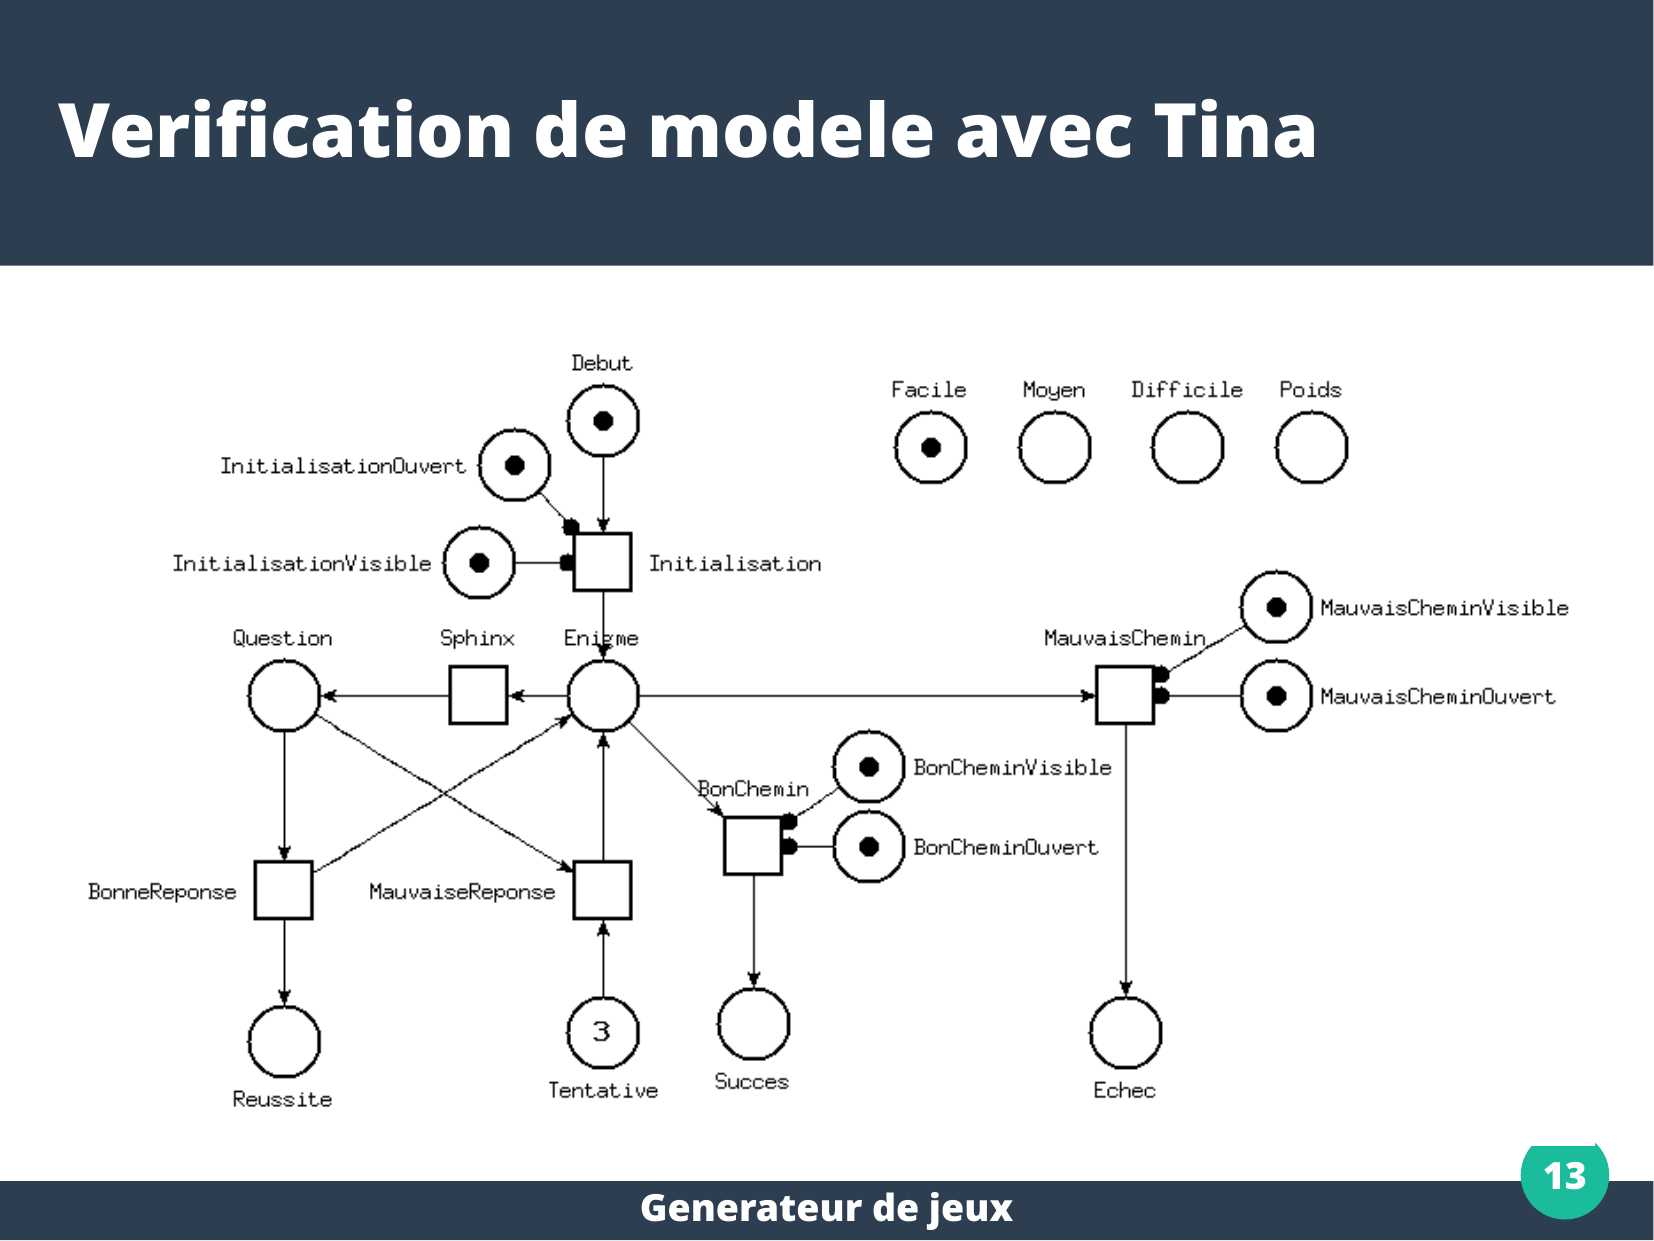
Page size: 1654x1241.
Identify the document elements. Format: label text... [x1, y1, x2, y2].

title Verification de modele avec Tina [59, 49, 1595, 207]
picture [59, 330, 1595, 1146]
